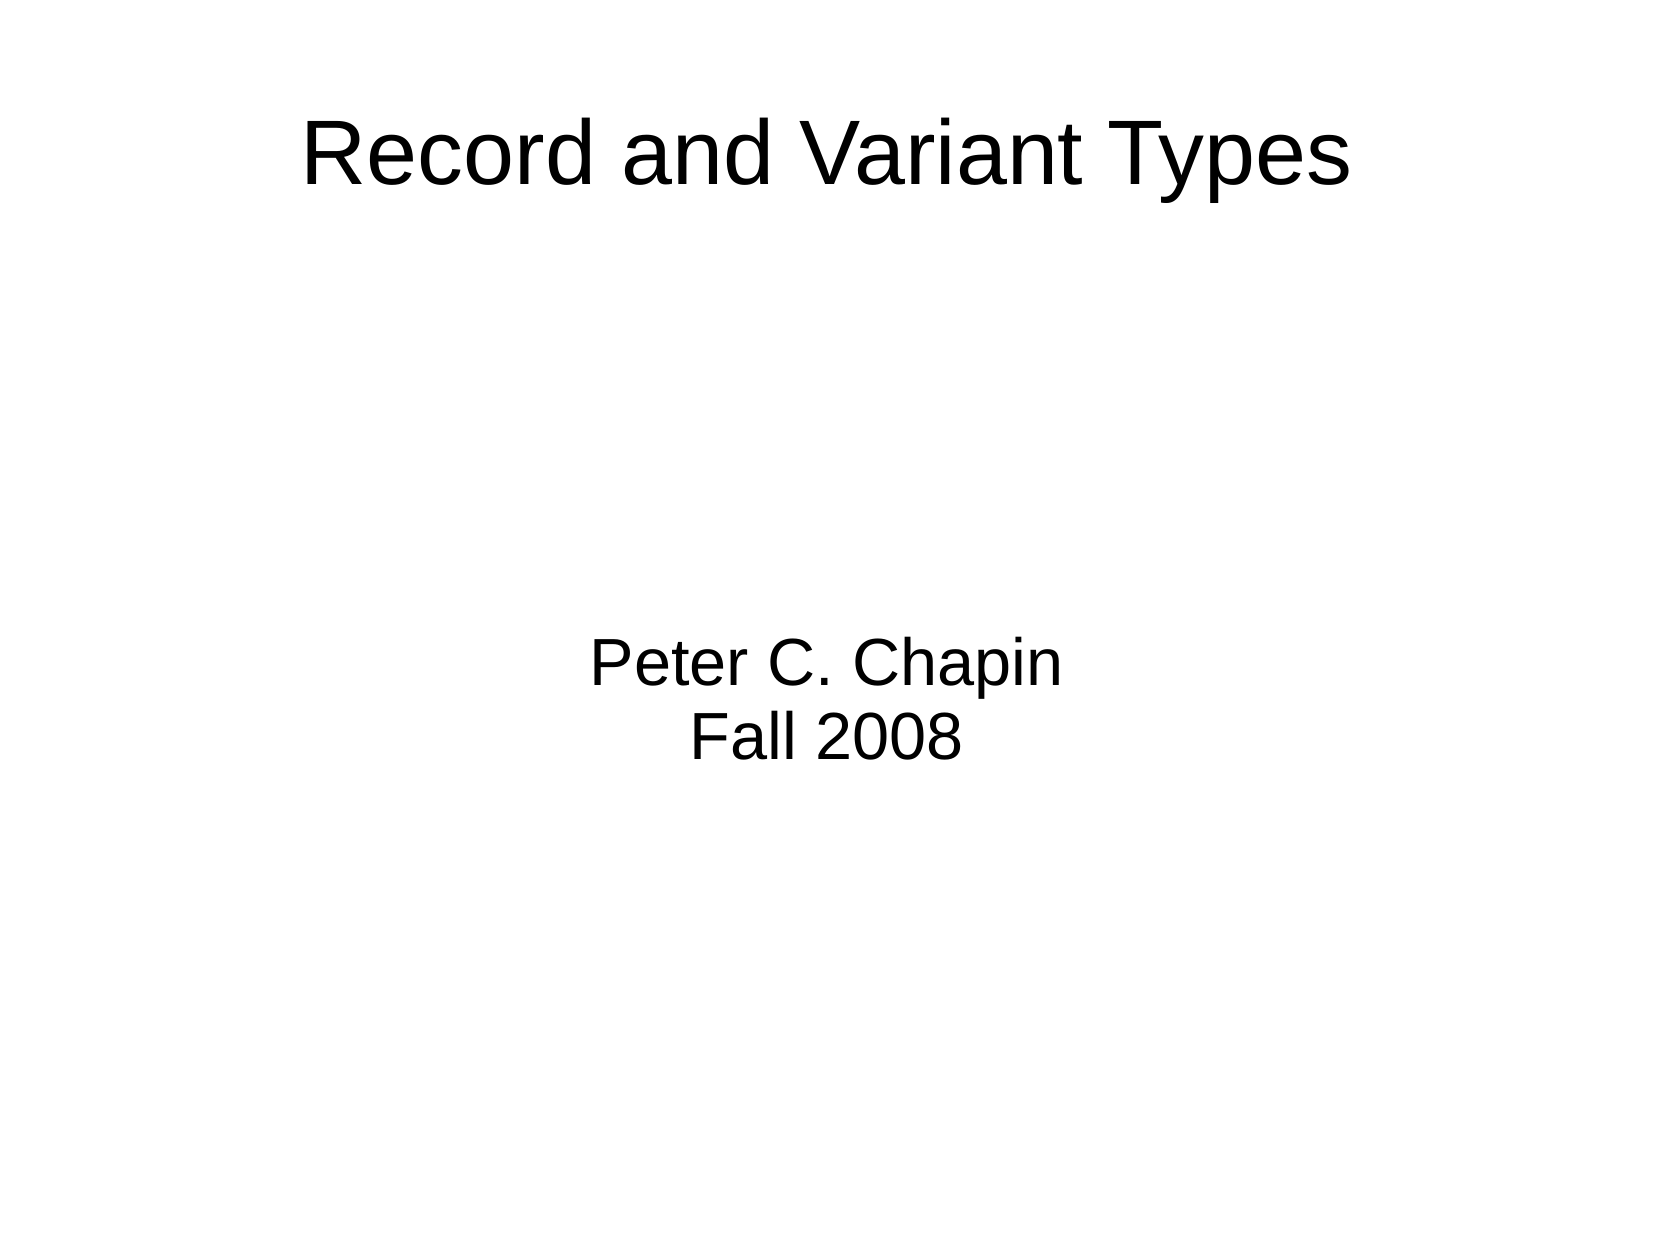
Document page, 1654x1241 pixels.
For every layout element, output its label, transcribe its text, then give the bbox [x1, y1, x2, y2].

subtitle Peter C. Chapin Fall 2008 [82, 297, 1571, 1102]
title Record and Variant Types [82, 56, 1571, 250]
